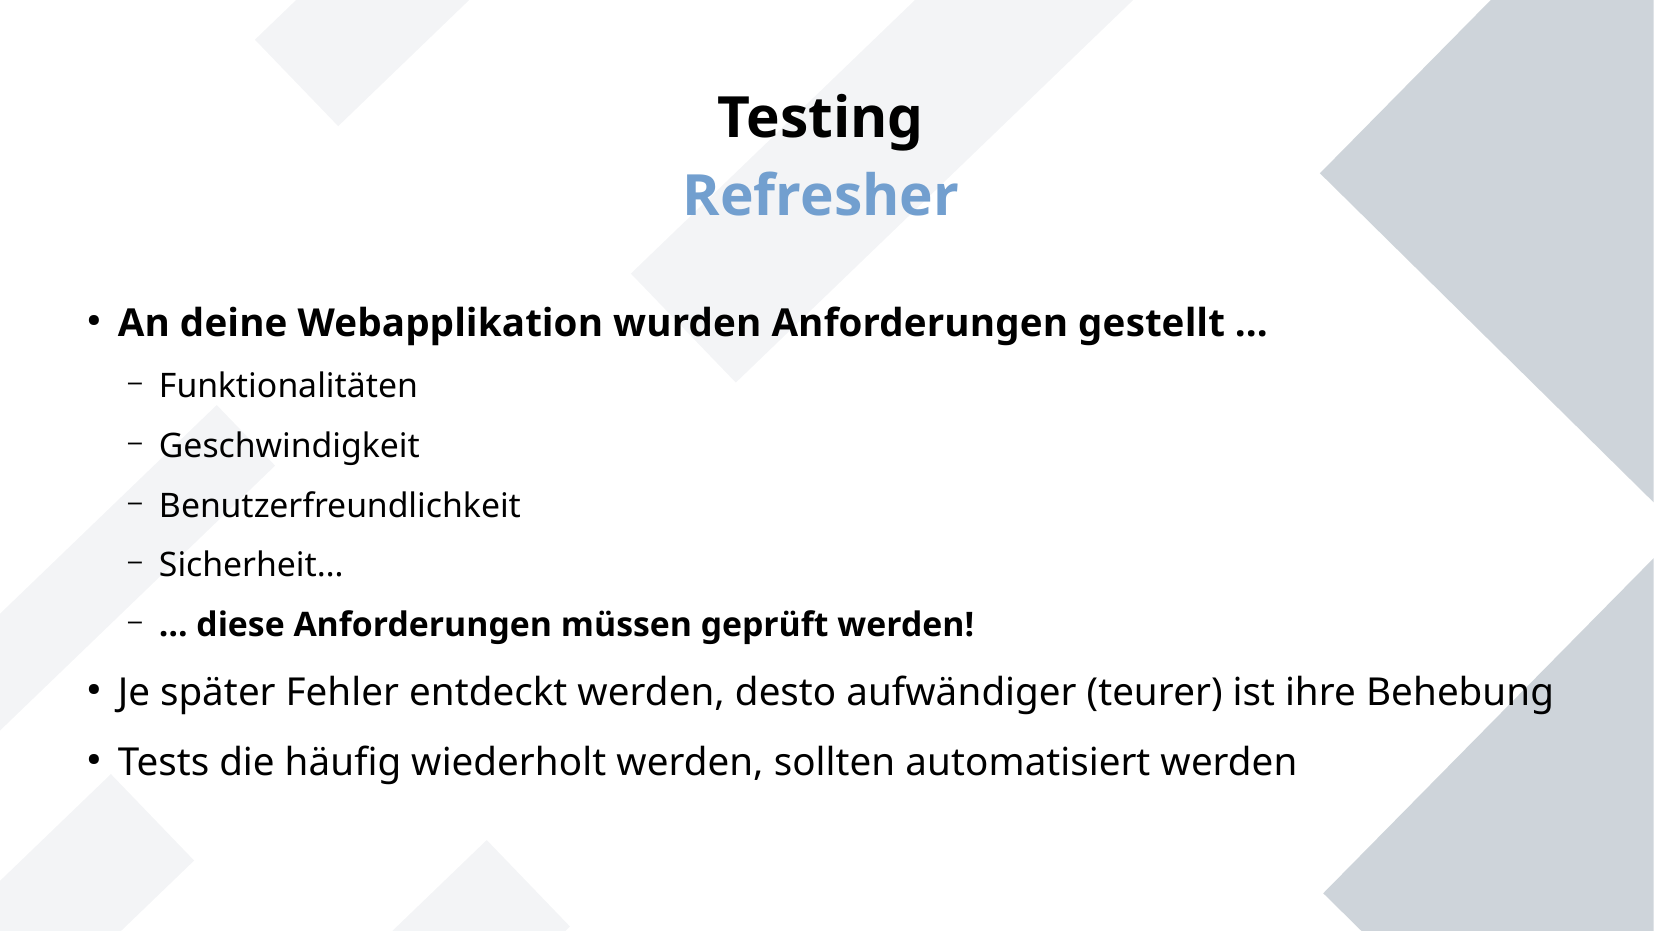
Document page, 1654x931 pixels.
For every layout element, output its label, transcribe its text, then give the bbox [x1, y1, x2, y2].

title Testing Refresher [76, 76, 1565, 233]
list An deine Webapplikation wurden Anforderungen gestellt … Funktionalitäten Geschwindigkeit Benutzerfreundlichkeit Sicherheit … … diese Anforderungen müssen geprüft werden! Je später Fehler entdeckt werden, desto aufwändiger (teurer) ist ihre Behebung Tests die häufig wiederholt werden, sollten automatisiert werden [76, 295, 1565, 835]
